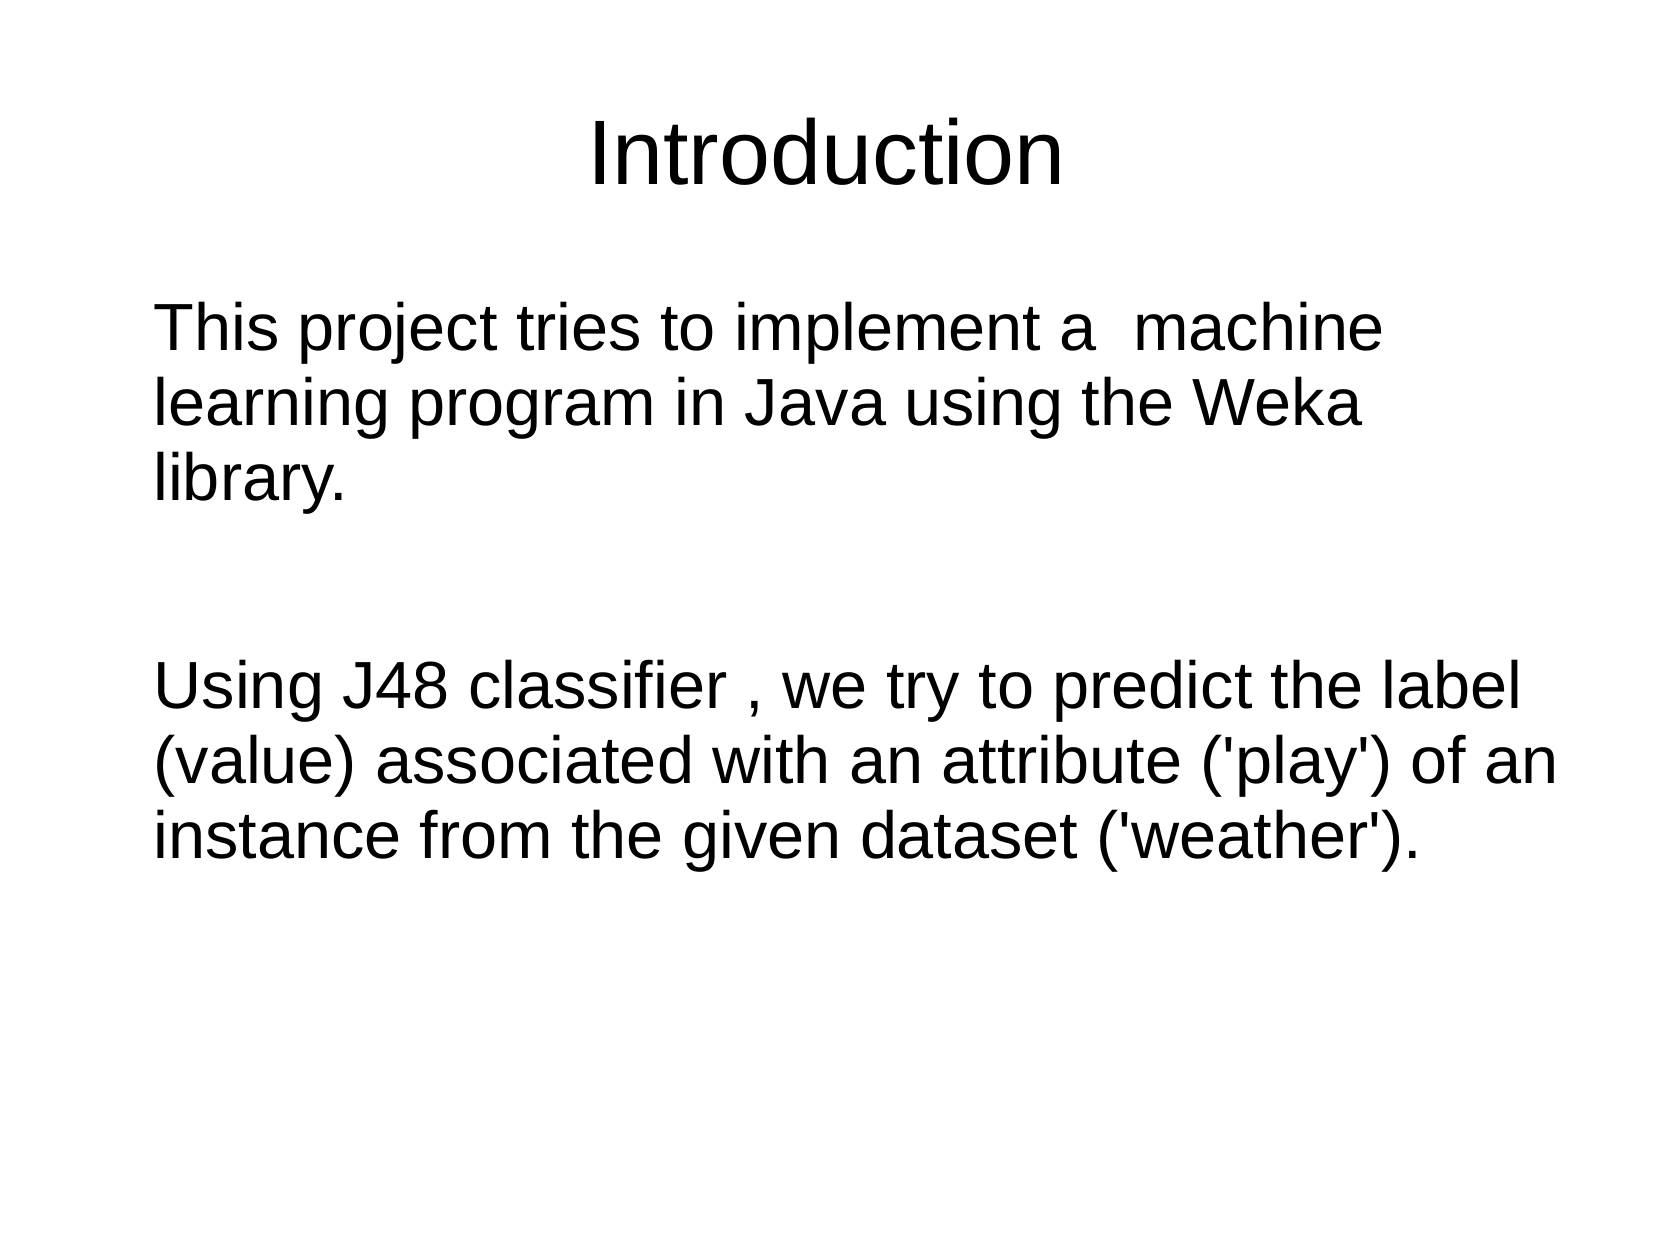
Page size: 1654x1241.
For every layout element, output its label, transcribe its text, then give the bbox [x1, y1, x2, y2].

title Introduction [82, 49, 1571, 257]
list This project tries to implement a machine learning program in Java using the Weka library. Using J48 classifier , we try to predict the label (value) associated with an attribute ('play') of an instance from the given dataset ('weather'). [82, 290, 1571, 1010]
